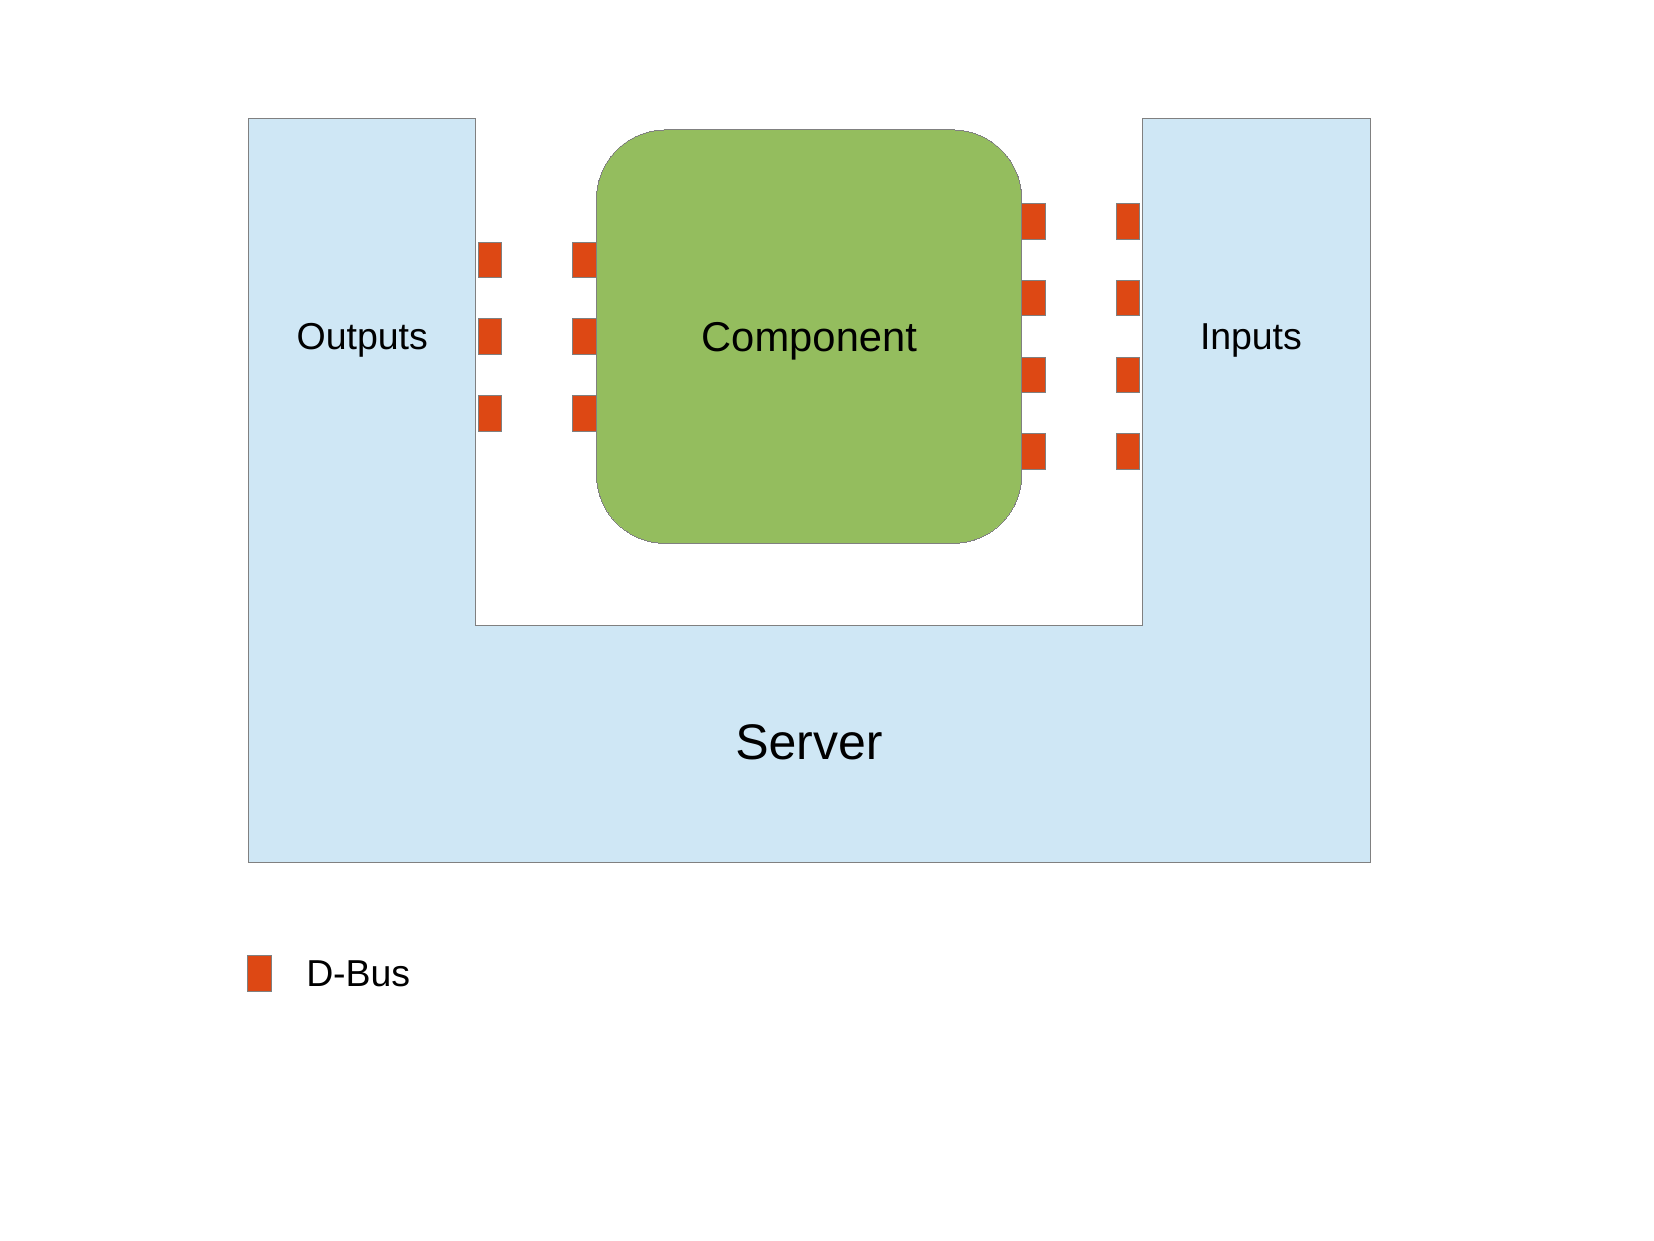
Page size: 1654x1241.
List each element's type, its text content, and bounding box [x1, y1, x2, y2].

text_box [1021, 203, 1046, 240]
text_box [1116, 357, 1140, 393]
text_box [1021, 280, 1046, 316]
text_box [1116, 433, 1140, 470]
text_box [572, 395, 597, 432]
text_box Server [248, 118, 1371, 863]
text_box Outputs [281, 308, 443, 366]
text_box [478, 395, 502, 432]
text_box [1116, 280, 1140, 316]
text_box [478, 318, 502, 355]
text_box [1116, 203, 1140, 240]
text_box [247, 955, 272, 992]
text_box [478, 242, 502, 278]
text_box [1021, 433, 1046, 470]
text_box Component [596, 129, 1022, 544]
text_box Inputs [1185, 308, 1317, 366]
text_box [1021, 357, 1046, 393]
text_box [572, 242, 597, 278]
text_box D-Bus [291, 944, 426, 1002]
text_box [572, 318, 597, 355]
